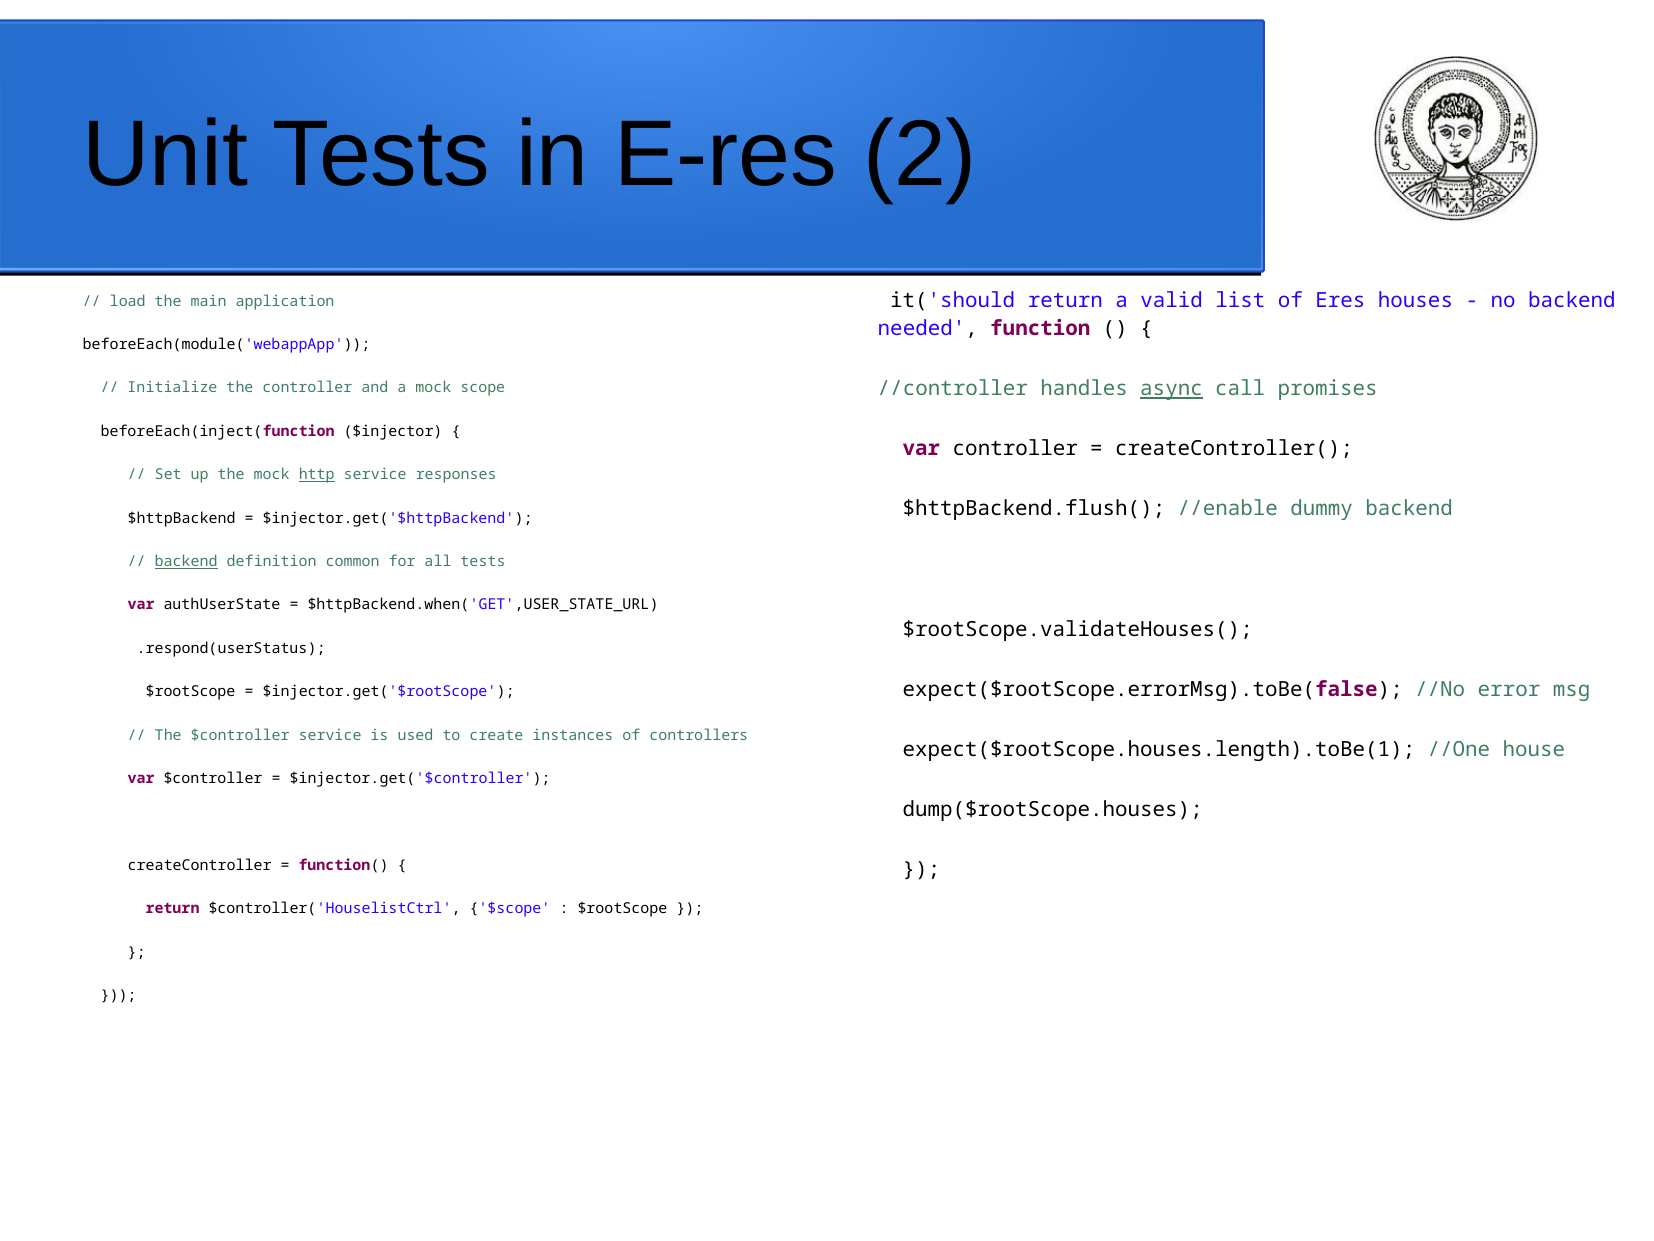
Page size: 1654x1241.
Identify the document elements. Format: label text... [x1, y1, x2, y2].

list it('should return a valid list of Eres houses - no backend needed', function () { //controller handles async call promises var controller = createController(); $httpBackend.flush(); //enable dummy backend $rootScope.validateHouses(); expect($rootScope.errorMsg).toBe(false); //No error msg expect($rootScope.houses.length).toBe(1); //One house dump($rootScope.houses); }); [877, 285, 1621, 1005]
title Unit Tests in E-res (2) [82, 49, 1571, 257]
list // load the main application beforeEach(module('webappApp')); // Initialize the controller and a mock scope beforeEach(inject(function ($injector) { // Set up the mock http service responses $httpBackend = $injector.get('$httpBackend'); // backend definition common for all tests var authUserState = $httpBackend.when('GET',USER_STATE_URL) .respond(userStatus); $rootScope = $injector.get('$rootScope'); // The $controller service is used to create instances of controllers var $controller = $injector.get('$controller'); createController = function() { return $controller('HouselistCtrl', {'$scope' : $rootScope }); }; })); [82, 290, 826, 1010]
